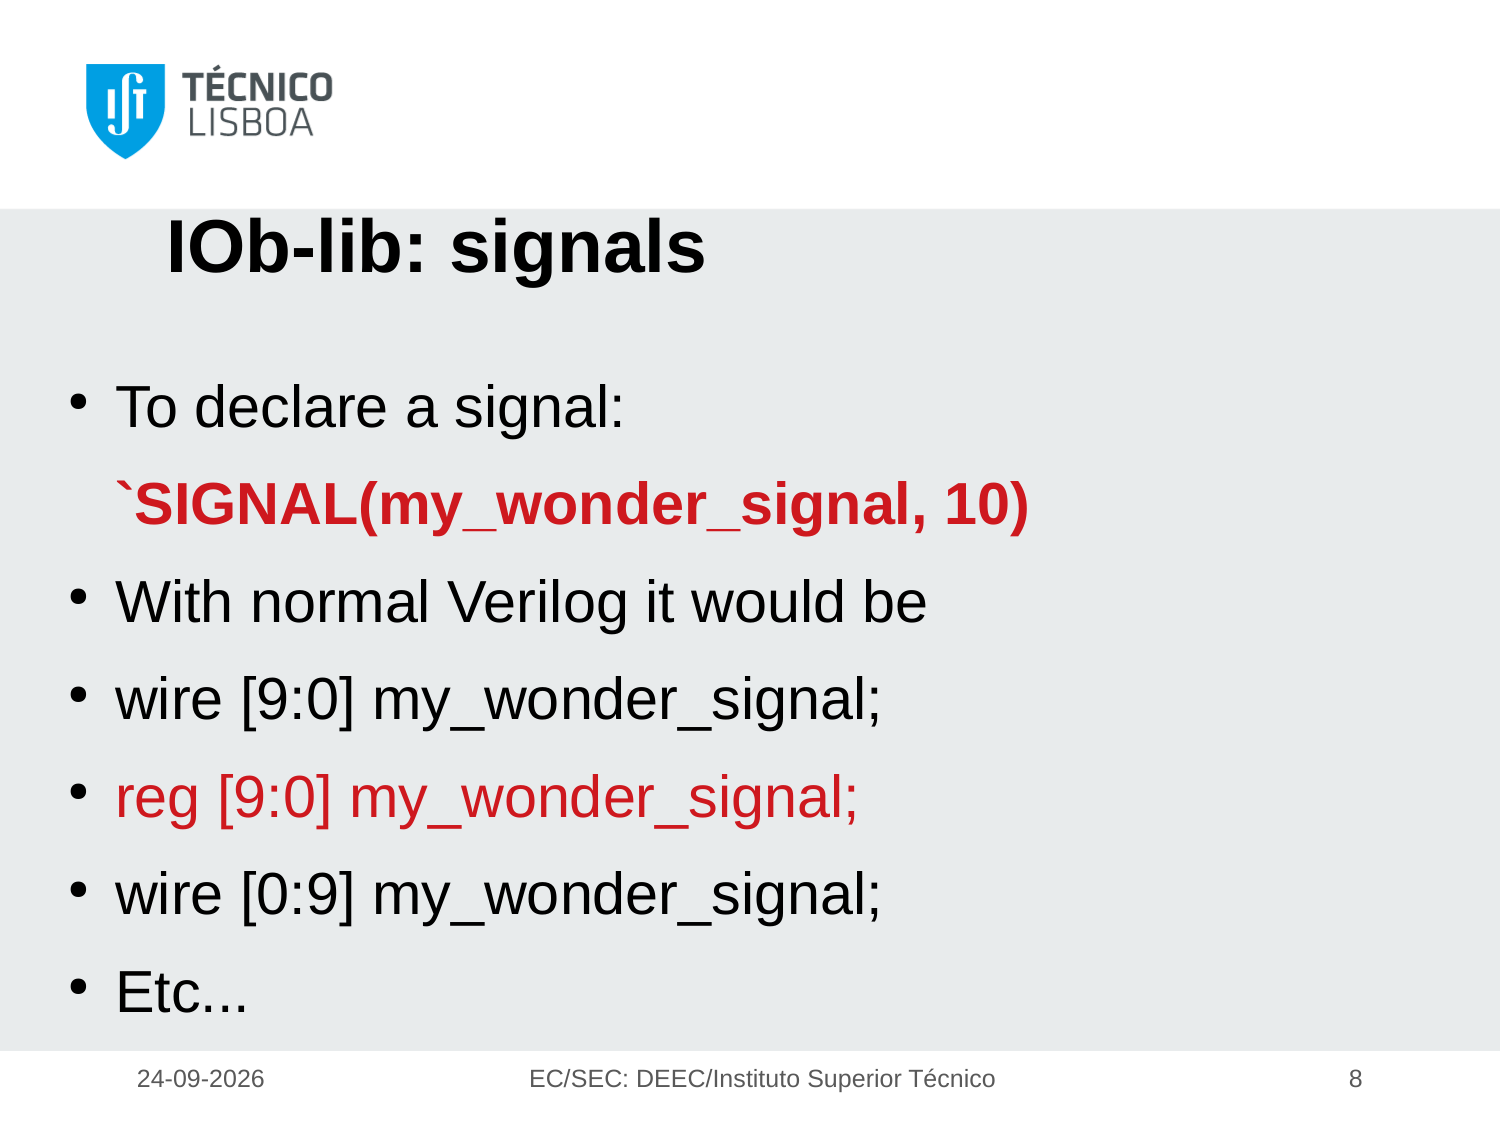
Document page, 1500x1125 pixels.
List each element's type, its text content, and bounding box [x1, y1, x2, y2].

slide_number <number> [1077, 1052, 1378, 1103]
slide_number 04-01-2023 [121, 1052, 425, 1103]
footer EC/SEC: DEEC/Instituto Superior Técnico [512, 1052, 1021, 1103]
list To declare a signal: `SIGNAL(my_wonder_signal, 10) With normal Verilog it would be wire [9:0] my_wonder_signal; reg [9:0] my_wonder_signal; wire [0:9] my_wonder_signal; Etc... [52, 367, 1465, 1030]
title IOb-lib: signals [151, 171, 1408, 314]
picture [0, 0, 1500, 1125]
